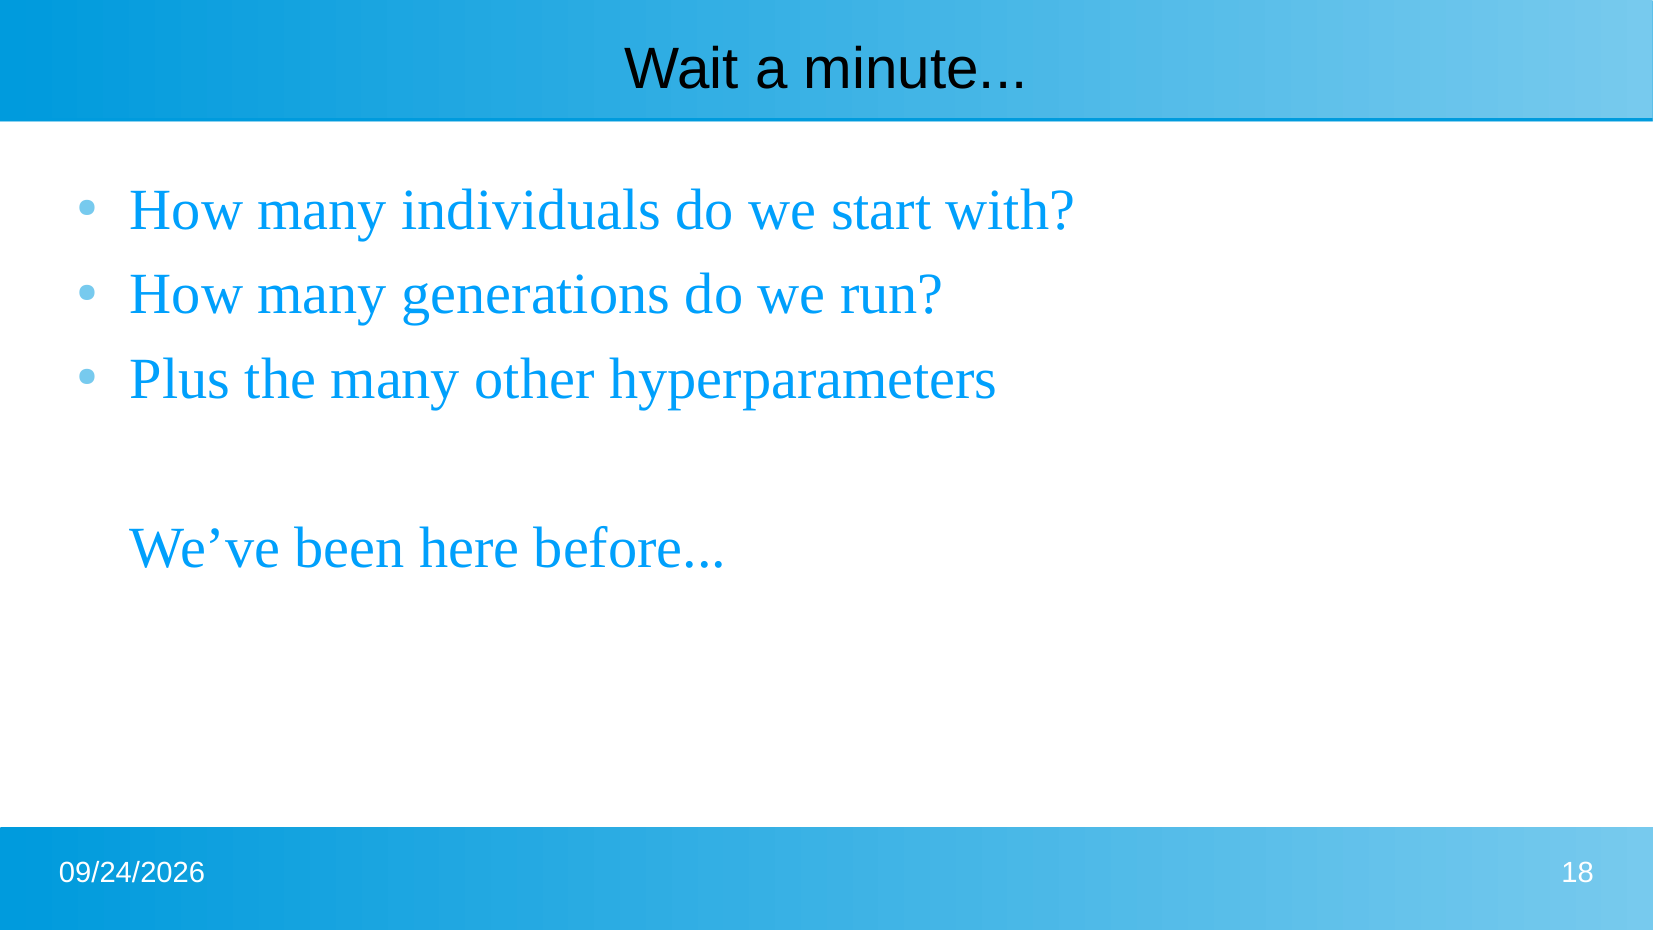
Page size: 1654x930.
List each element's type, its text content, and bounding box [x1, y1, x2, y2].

title Wait a minute... [58, 29, 1594, 108]
list How many individuals do we start with? How many generations do we run? Plus the many other hyperparameters We’ve been here before... [58, 177, 1594, 768]
